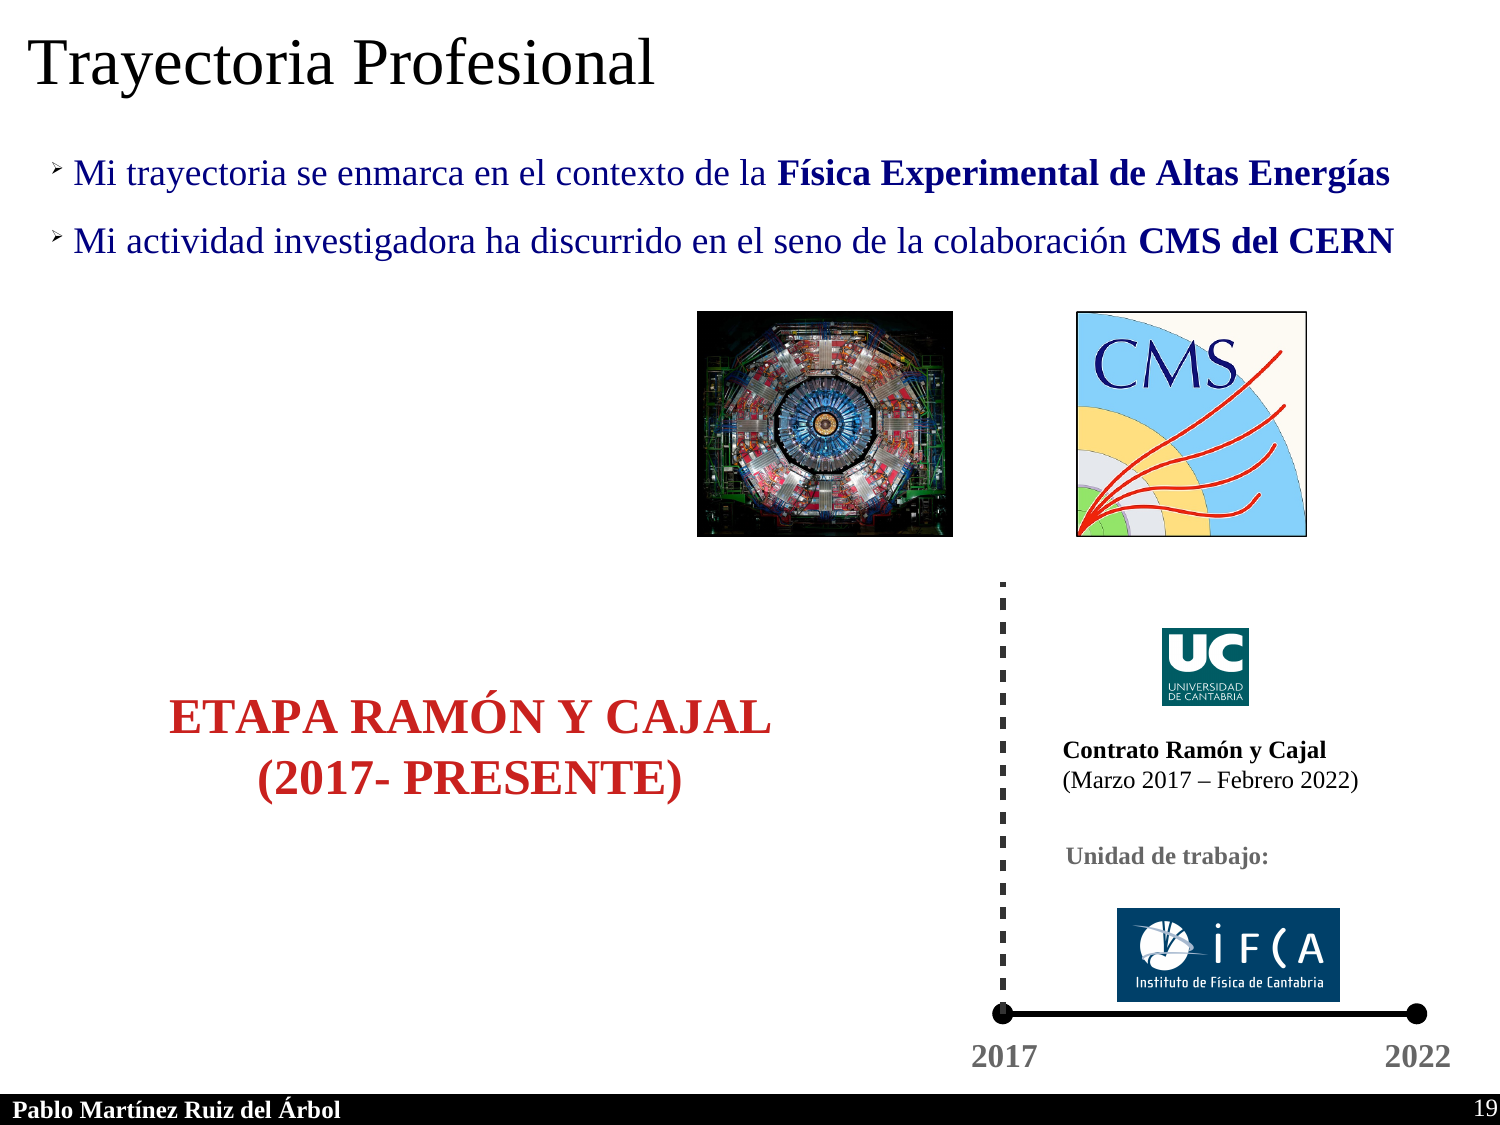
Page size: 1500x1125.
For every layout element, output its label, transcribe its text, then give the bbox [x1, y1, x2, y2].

text_box Mi trayectoria se enmarca en el contexto de la Física Experimental de Altas Energías Mi actividad investigadora ha discurrido en el seno de la colaboración CMS del CERN [31, 113, 1500, 856]
text_box Contrato Ramón y Cajal (Marzo 2017 – Febrero 2022) [1047, 725, 1440, 839]
picture [1162, 628, 1249, 706]
text_box 2017 [956, 1026, 1062, 1082]
text_box 2022 [1369, 1026, 1475, 1082]
picture [1076, 311, 1307, 537]
picture [1117, 908, 1340, 1003]
picture [697, 311, 953, 537]
text_box ETAPA RAMÓN Y CAJAL (2017- PRESENTE) [80, 674, 861, 813]
text_box Trayectoria Profesional [12, 9, 673, 117]
text_box Unidad de trabajo: [1050, 831, 1291, 877]
